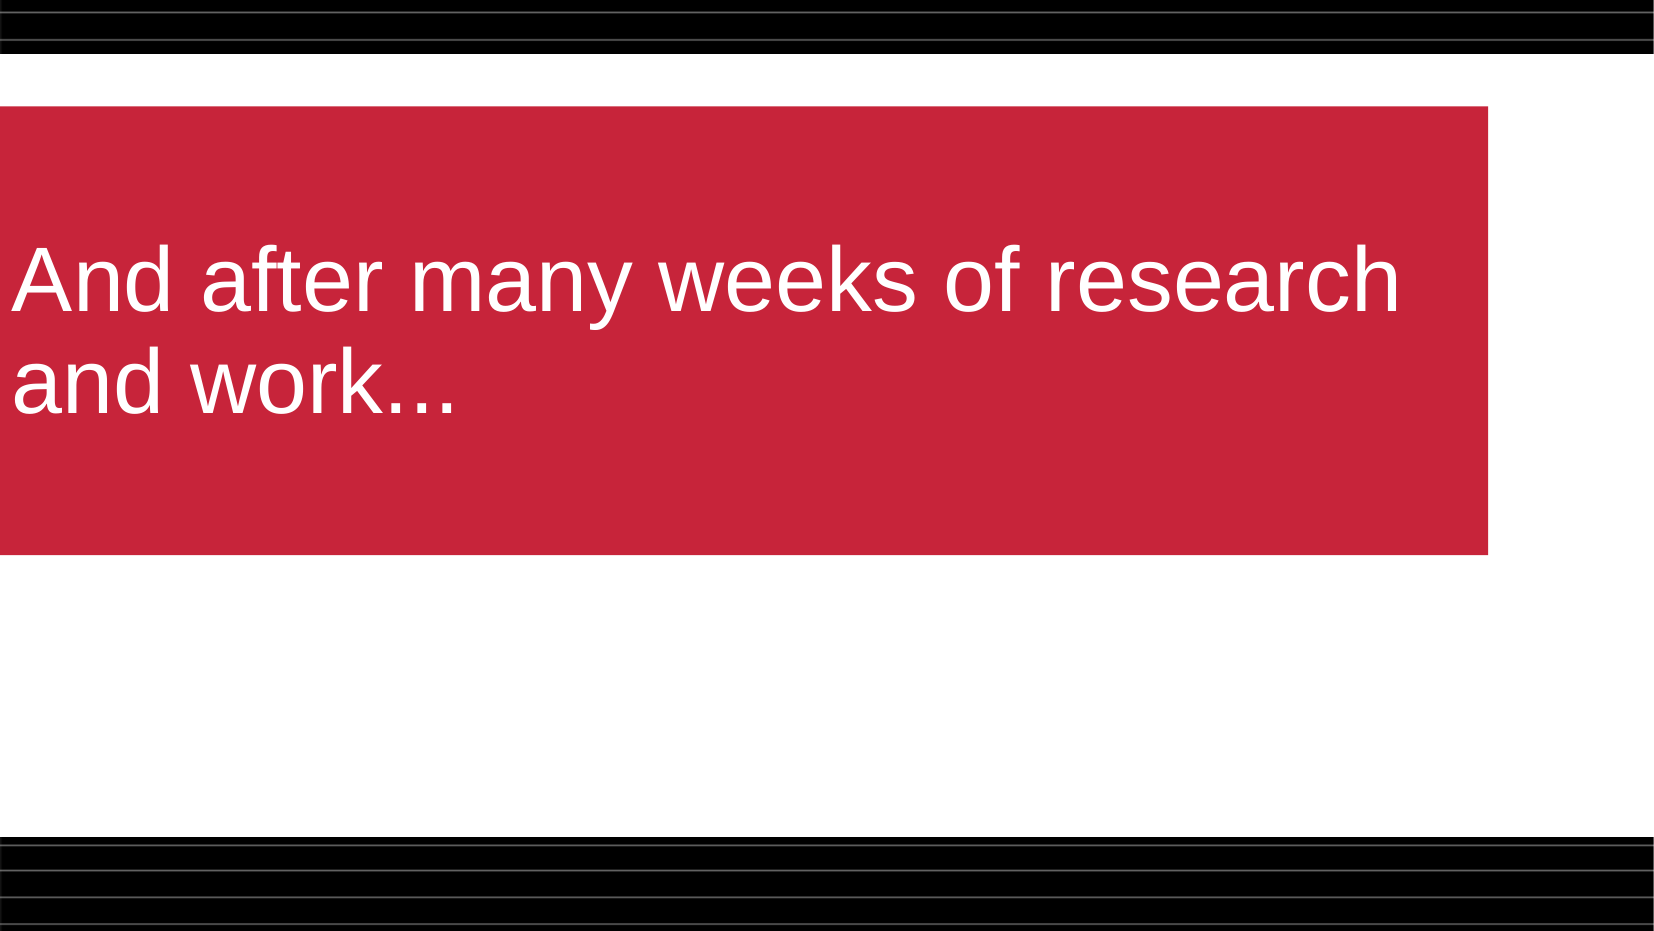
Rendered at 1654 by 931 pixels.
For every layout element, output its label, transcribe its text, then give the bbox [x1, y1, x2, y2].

title And after many weeks of research and work... [0, 106, 1489, 556]
picture [0, 0, 1654, 54]
picture [0, 837, 1654, 931]
